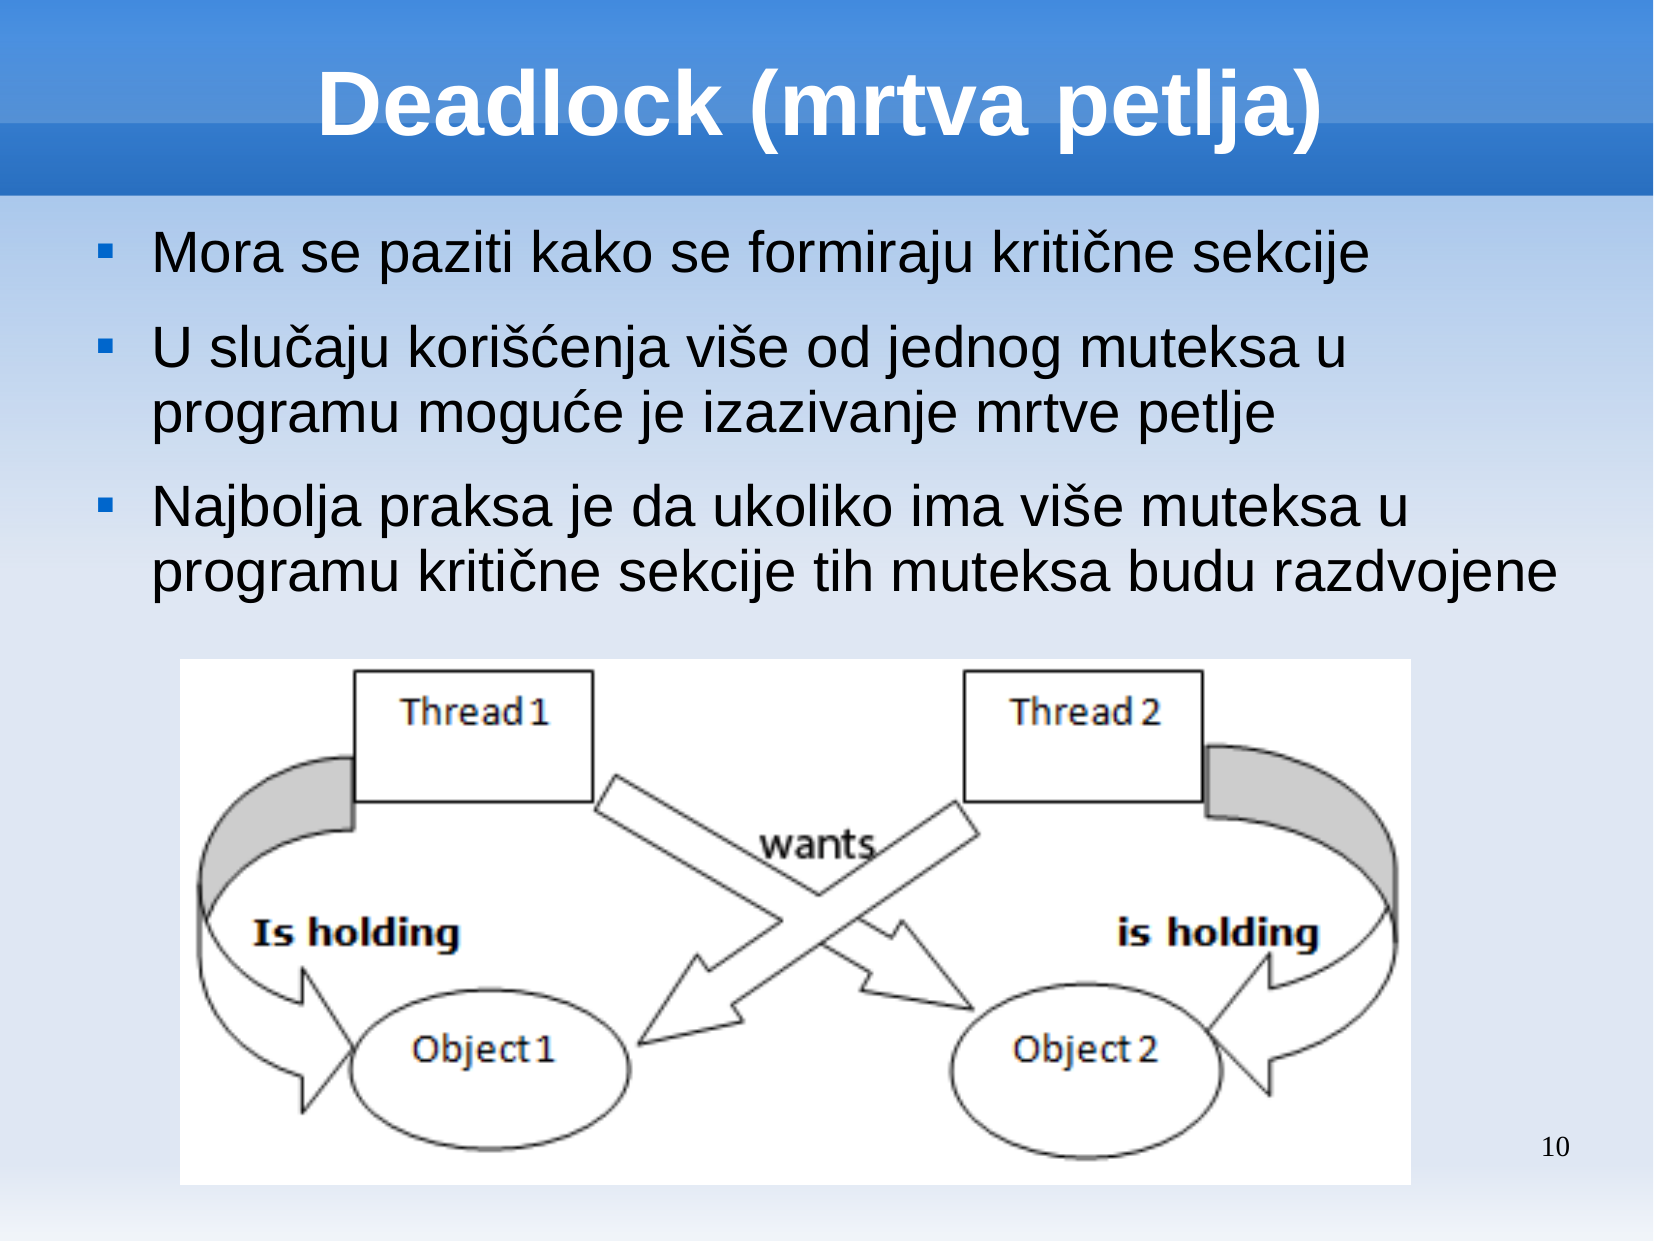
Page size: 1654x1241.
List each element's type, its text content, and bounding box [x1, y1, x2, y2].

title Deadlock (mrtva petlja) [76, 0, 1565, 208]
text_box Mora se paziti kako se formiraju kritične sekcije U slučaju korišćenja više od jednog muteksa u programu moguće je izazivanje mrtve petlje Najbolja praksa je da ukoliko ima više muteksa u programu kritične sekcije tih muteksa budu razdvojene [80, 219, 1565, 671]
picture [0, 0, 1654, 1241]
